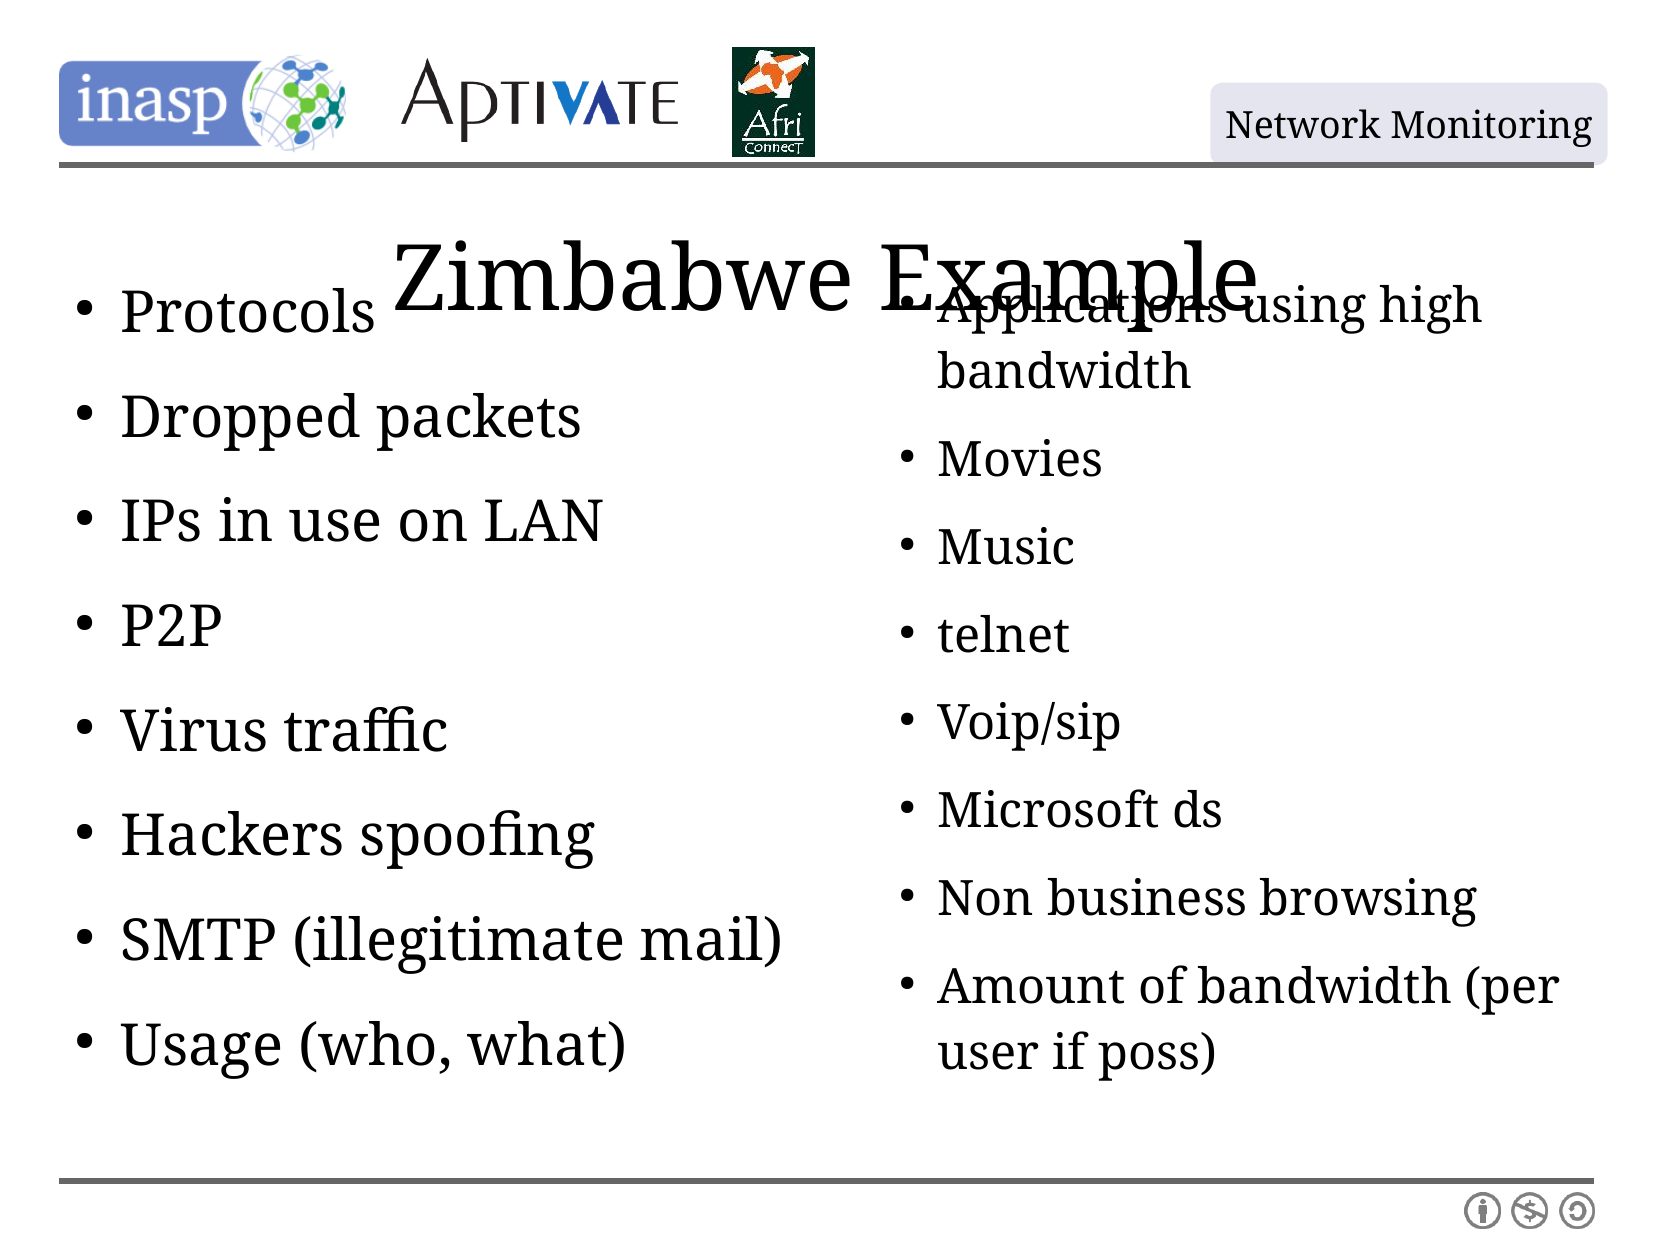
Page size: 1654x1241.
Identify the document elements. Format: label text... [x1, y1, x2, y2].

list Protocols Dropped packets IPs in use on LAN P2P Virus traffic Hackers spoofing SMTP (illegitimate mail) Usage (who, what) [59, 270, 827, 1089]
picture [1464, 1192, 1501, 1229]
list Applications using high bandwidth Movies Music telnet Voip/sip Microsoft ds Non business browsing Amount of bandwidth (per user if poss) [885, 270, 1654, 1089]
picture [1559, 1192, 1595, 1229]
picture [59, 47, 355, 160]
picture [401, 58, 678, 142]
picture [732, 47, 815, 157]
title Zimbabwe Example [59, 212, 1595, 343]
picture [1511, 1192, 1548, 1229]
